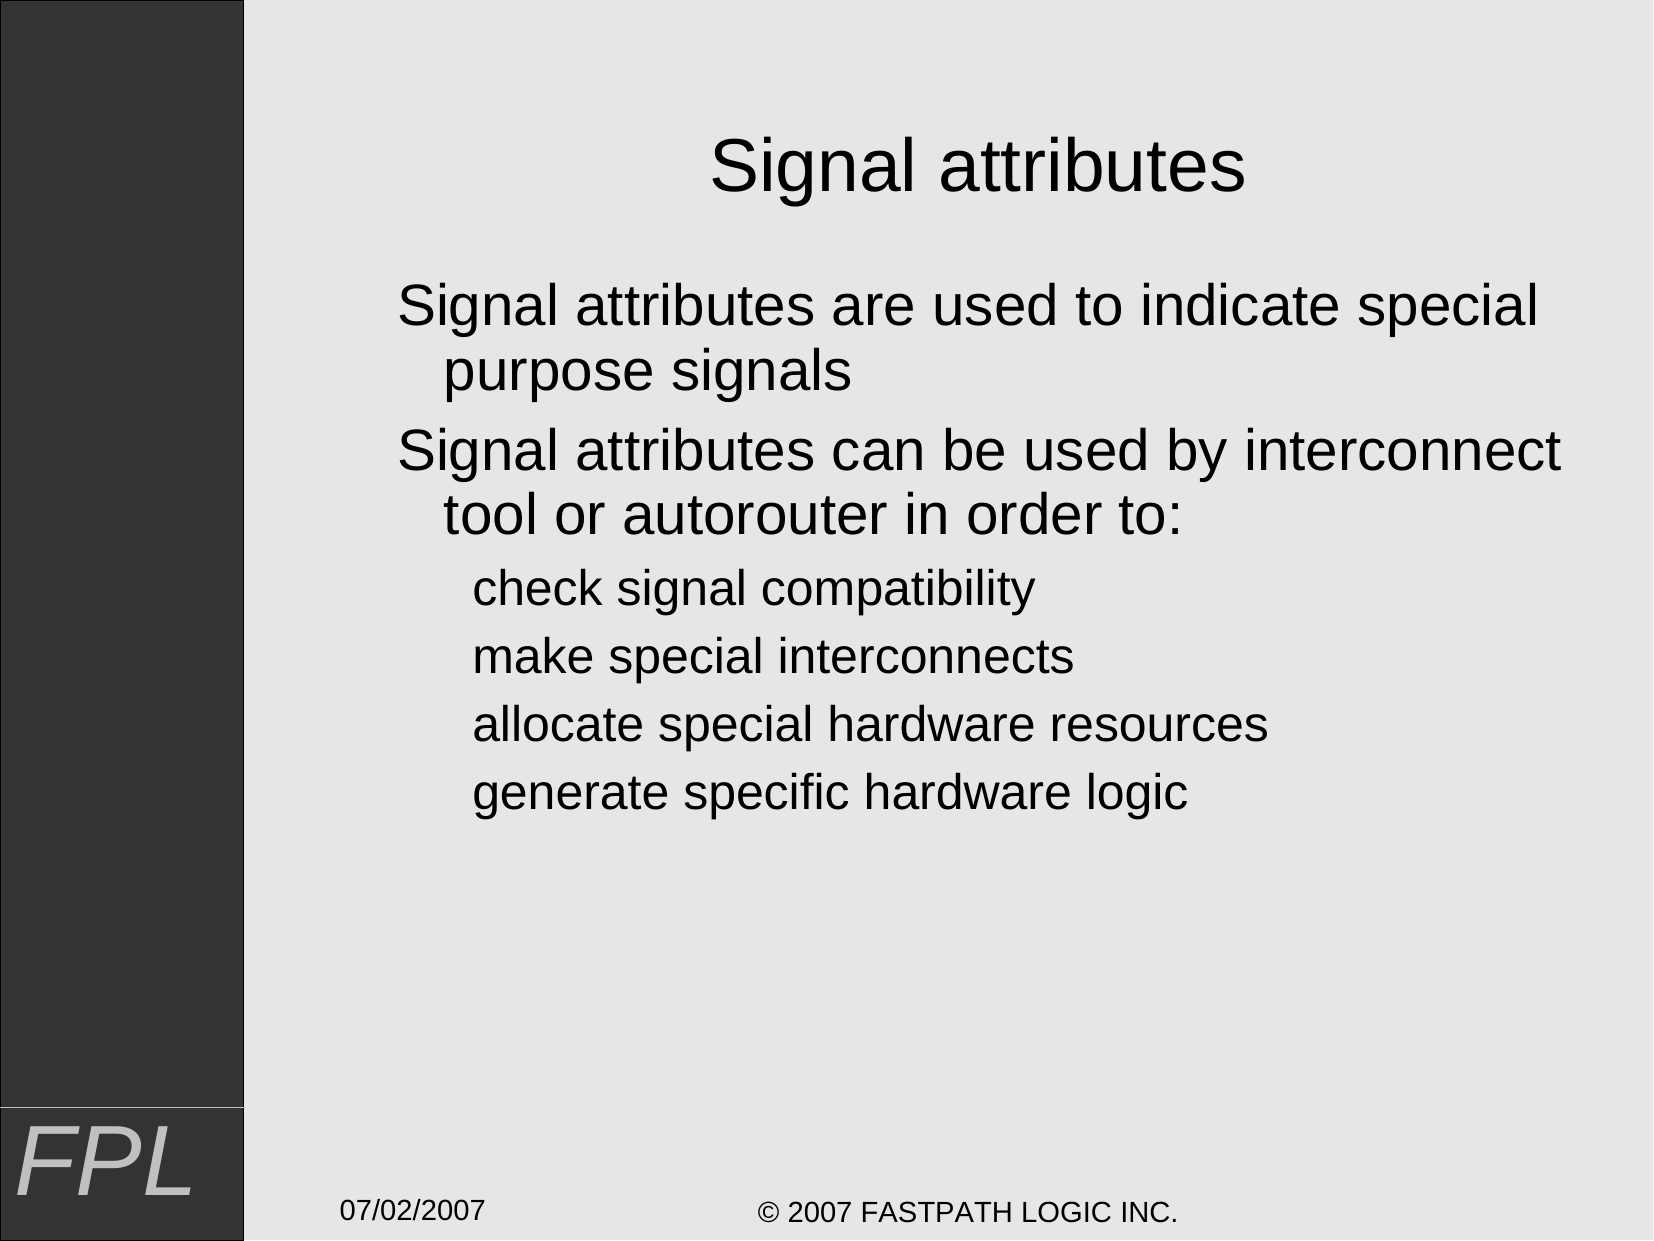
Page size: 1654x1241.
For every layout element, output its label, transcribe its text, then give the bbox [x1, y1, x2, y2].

list Signal attributes are used to indicate special purpose signals Signal attributes can be used by interconnect tool or autorouter in order to: check signal compatibility make special interconnects allocate special hardware resources generate specific hardware logic [322, 272, 1635, 981]
title Signal attributes [427, 57, 1530, 272]
